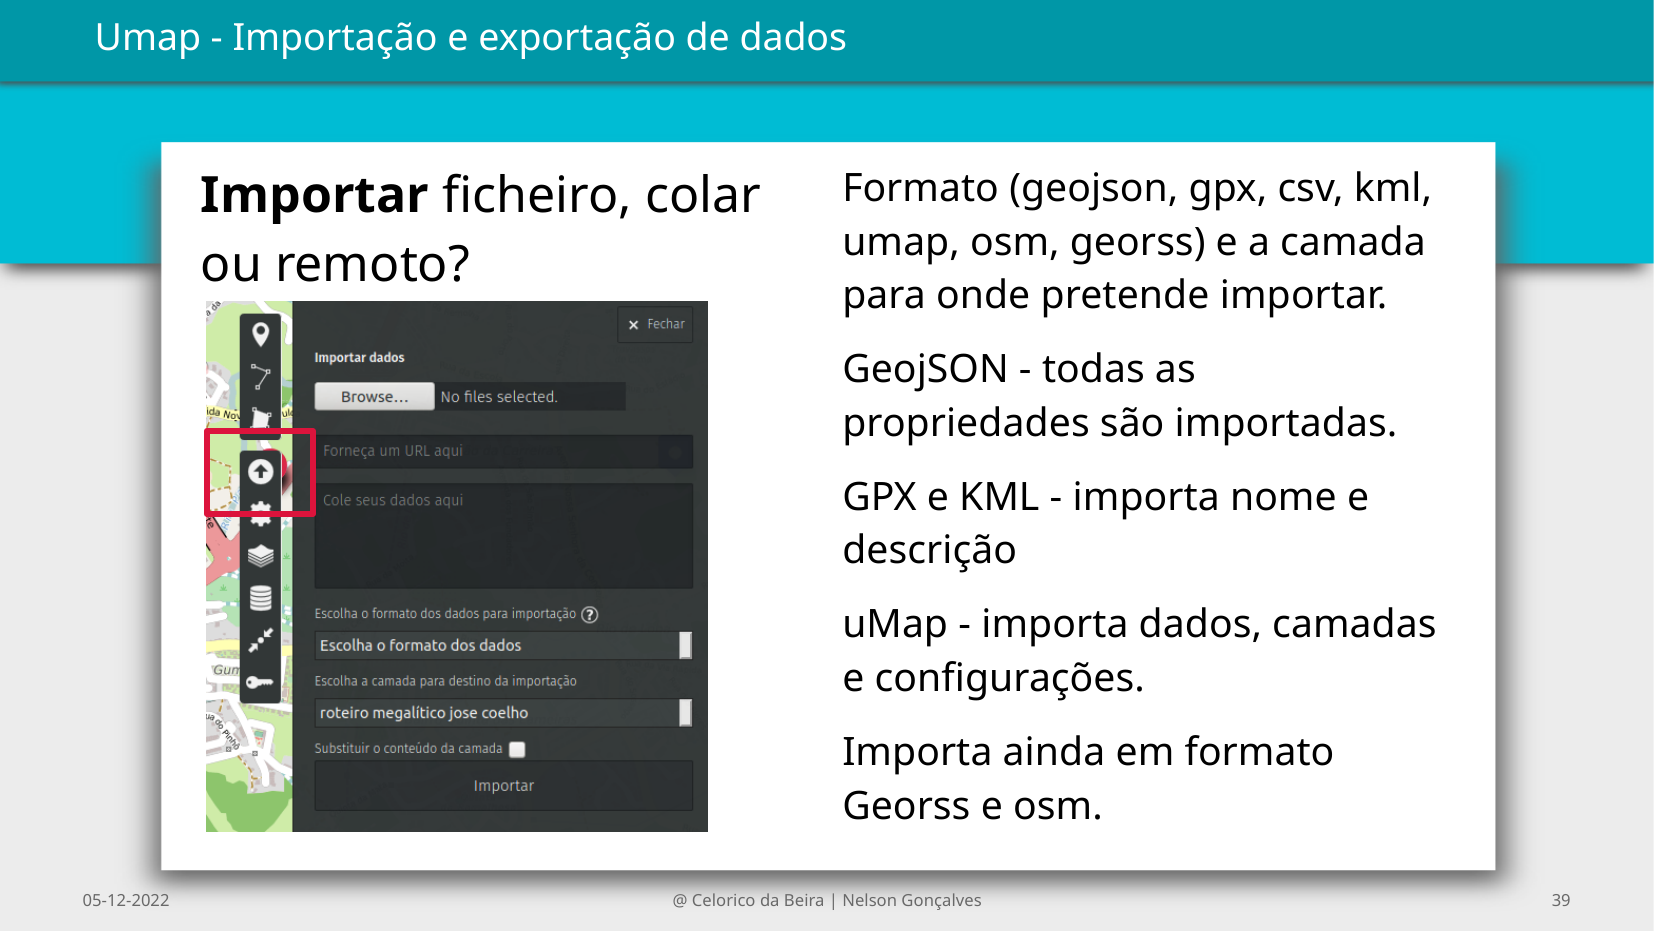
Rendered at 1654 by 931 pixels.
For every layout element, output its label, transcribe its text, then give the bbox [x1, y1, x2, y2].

picture [0, 0, 1654, 931]
title Umap - Importação e exportação de dados [94, 10, 1583, 63]
list Importar ficheiro, colar ou remoto? [200, 159, 812, 842]
list Formato (geojson, gpx, csv, kml, umap, osm, georss) e a camada para onde pretende importar. GeojSON - todas as propriedades são importadas. GPX e KML - importa nome e descrição uMap - importa dados, camadas e configurações. Importa ainda em formato Georss e osm. [842, 159, 1454, 842]
